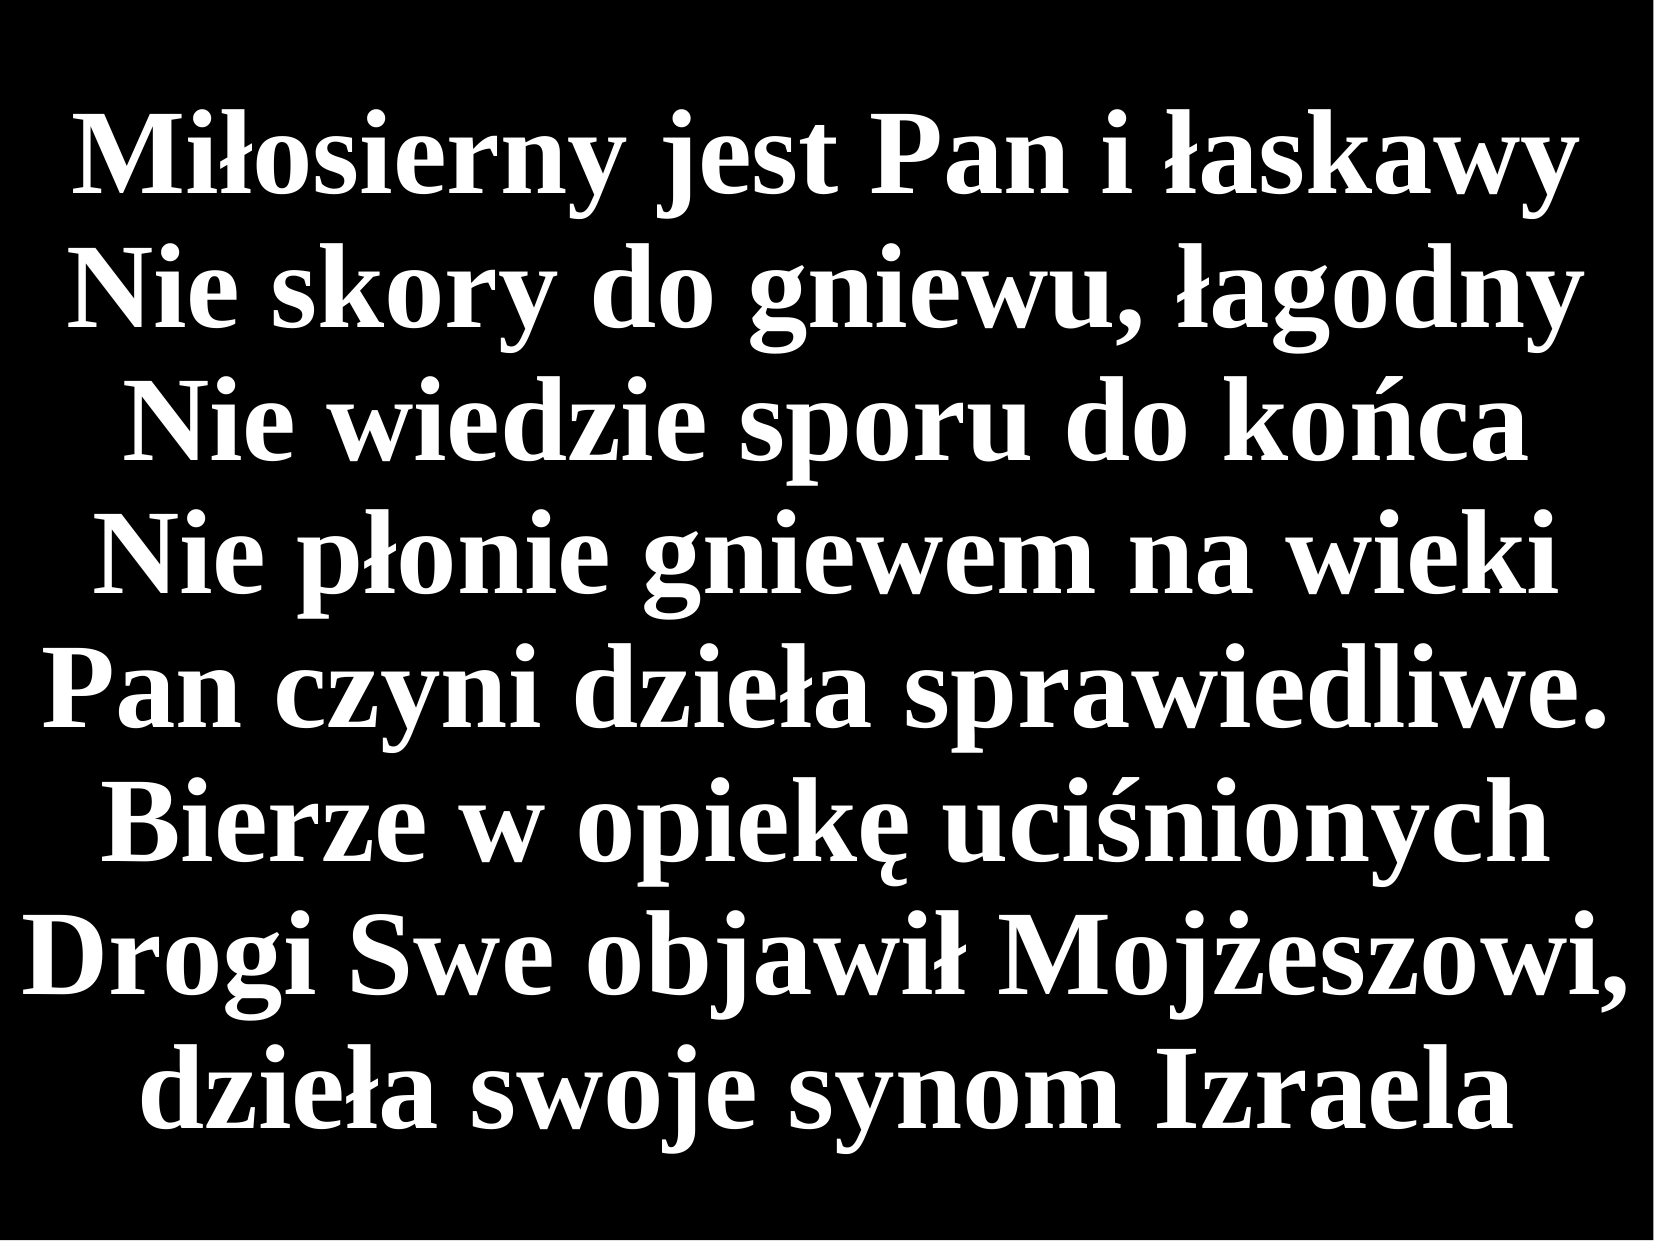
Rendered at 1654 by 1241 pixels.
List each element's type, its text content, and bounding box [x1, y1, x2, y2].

title Miłosierny jest Pan i łaskawy Nie skory do gniewu, łagodny Nie wiedzie sporu do końca Nie płonie gniewem na wieki Pan czyni dzieła sprawiedliwe. Bierze w opiekę uciśnionych Drogi Swe objawił Mojżeszowi, dzieła swoje synom Izraela [0, 0, 1654, 1241]
